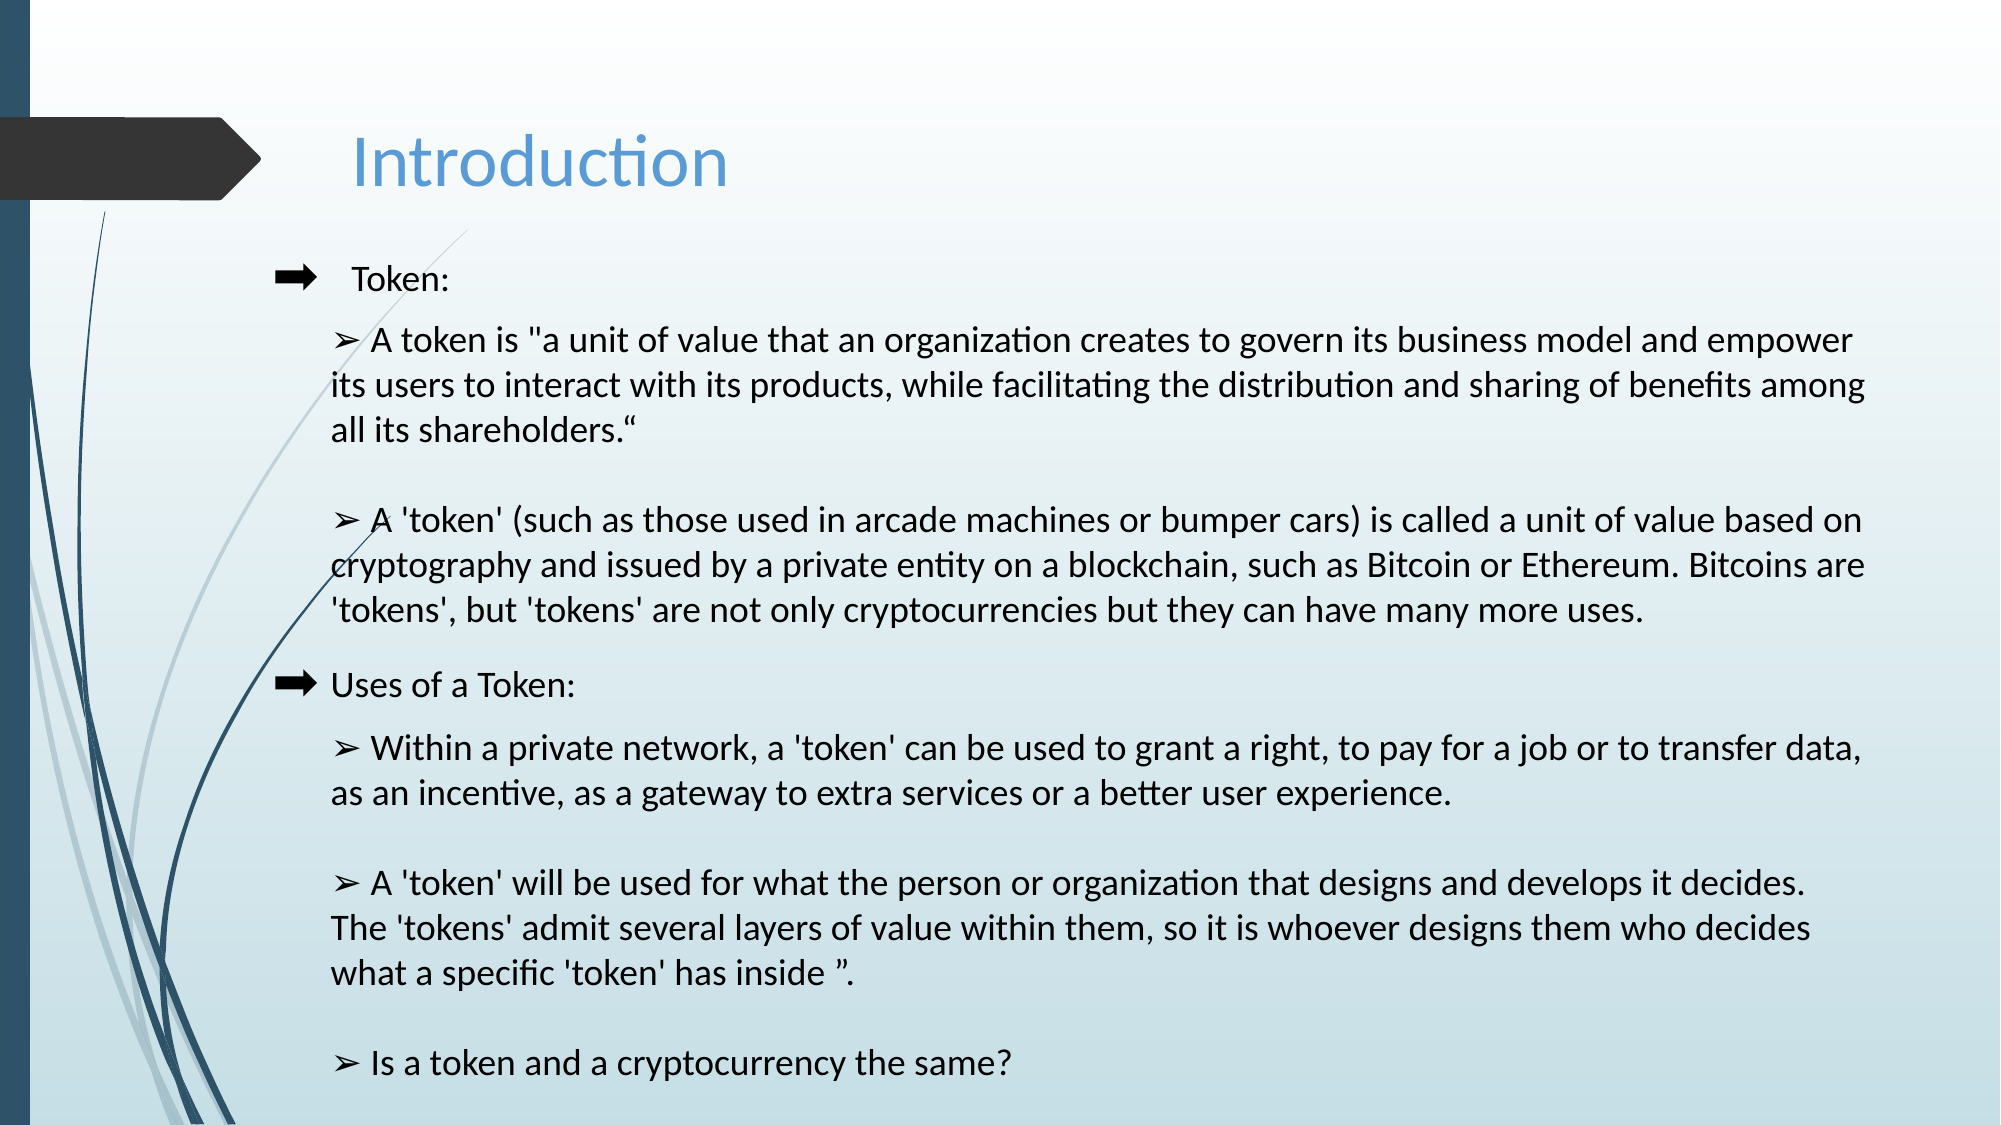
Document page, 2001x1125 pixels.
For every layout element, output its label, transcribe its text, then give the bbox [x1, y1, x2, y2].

text_box Token: [336, 246, 506, 307]
text_box Uses of a Token: [315, 652, 1316, 714]
text_box ➢ A token is "a unit of value that an organization creates to govern its business model and empower its users to interact with its products, while facilitating the distribution and sharing of benefits among all its shareholders.“ ➢ A 'token' (such as those used in arcade machines or bumper cars) is called a unit of value based on cryptography and issued by a private entity on a blockchain, such as Bitcoin or Ethereum. Bitcoins are 'tokens', but 'tokens' are not only cryptocurrencies but they can have many more uses. [315, 307, 1886, 641]
text_box [276, 671, 316, 694]
text_box ➢ Within a private network, a 'token' can be used to grant a right, to pay for a job or to transfer data, as an incentive, as a gateway to extra services or a better user experience. ➢ A 'token' will be used for what the person or organization that designs and develops it decides. The 'tokens' admit several layers of value within them, so it is whoever designs them who decides what a specific 'token' has inside ”. ➢ Is a token and a cryptocurrency the same? [315, 715, 1886, 1094]
text_box Introduction [336, 103, 1337, 210]
text_box [276, 265, 316, 289]
